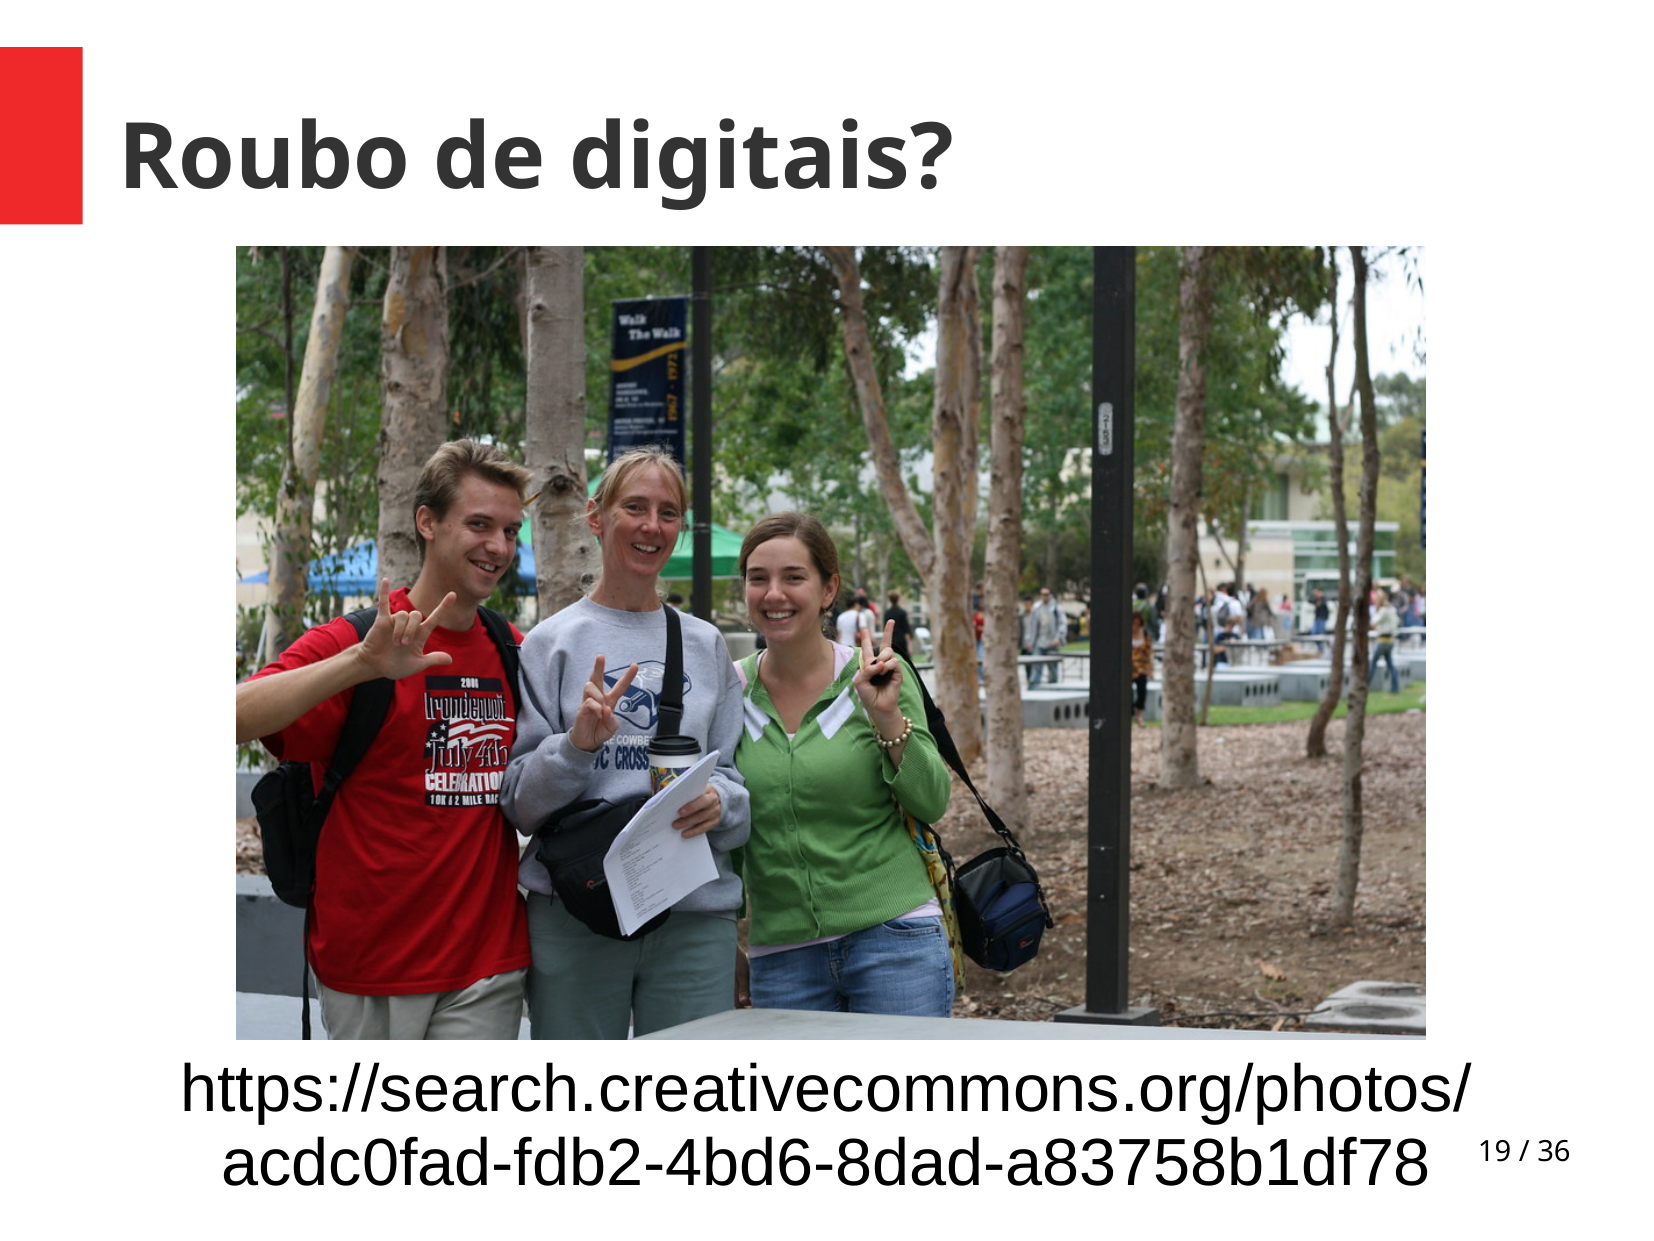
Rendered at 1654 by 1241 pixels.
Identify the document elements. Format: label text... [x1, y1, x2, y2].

title Roubo de digitais? [118, 49, 1571, 257]
subtitle https://search.creativecommons.org/photos/acdc0fad-fdb2-4bd6-8dad-a83758b1df78 [118, 228, 1536, 1201]
